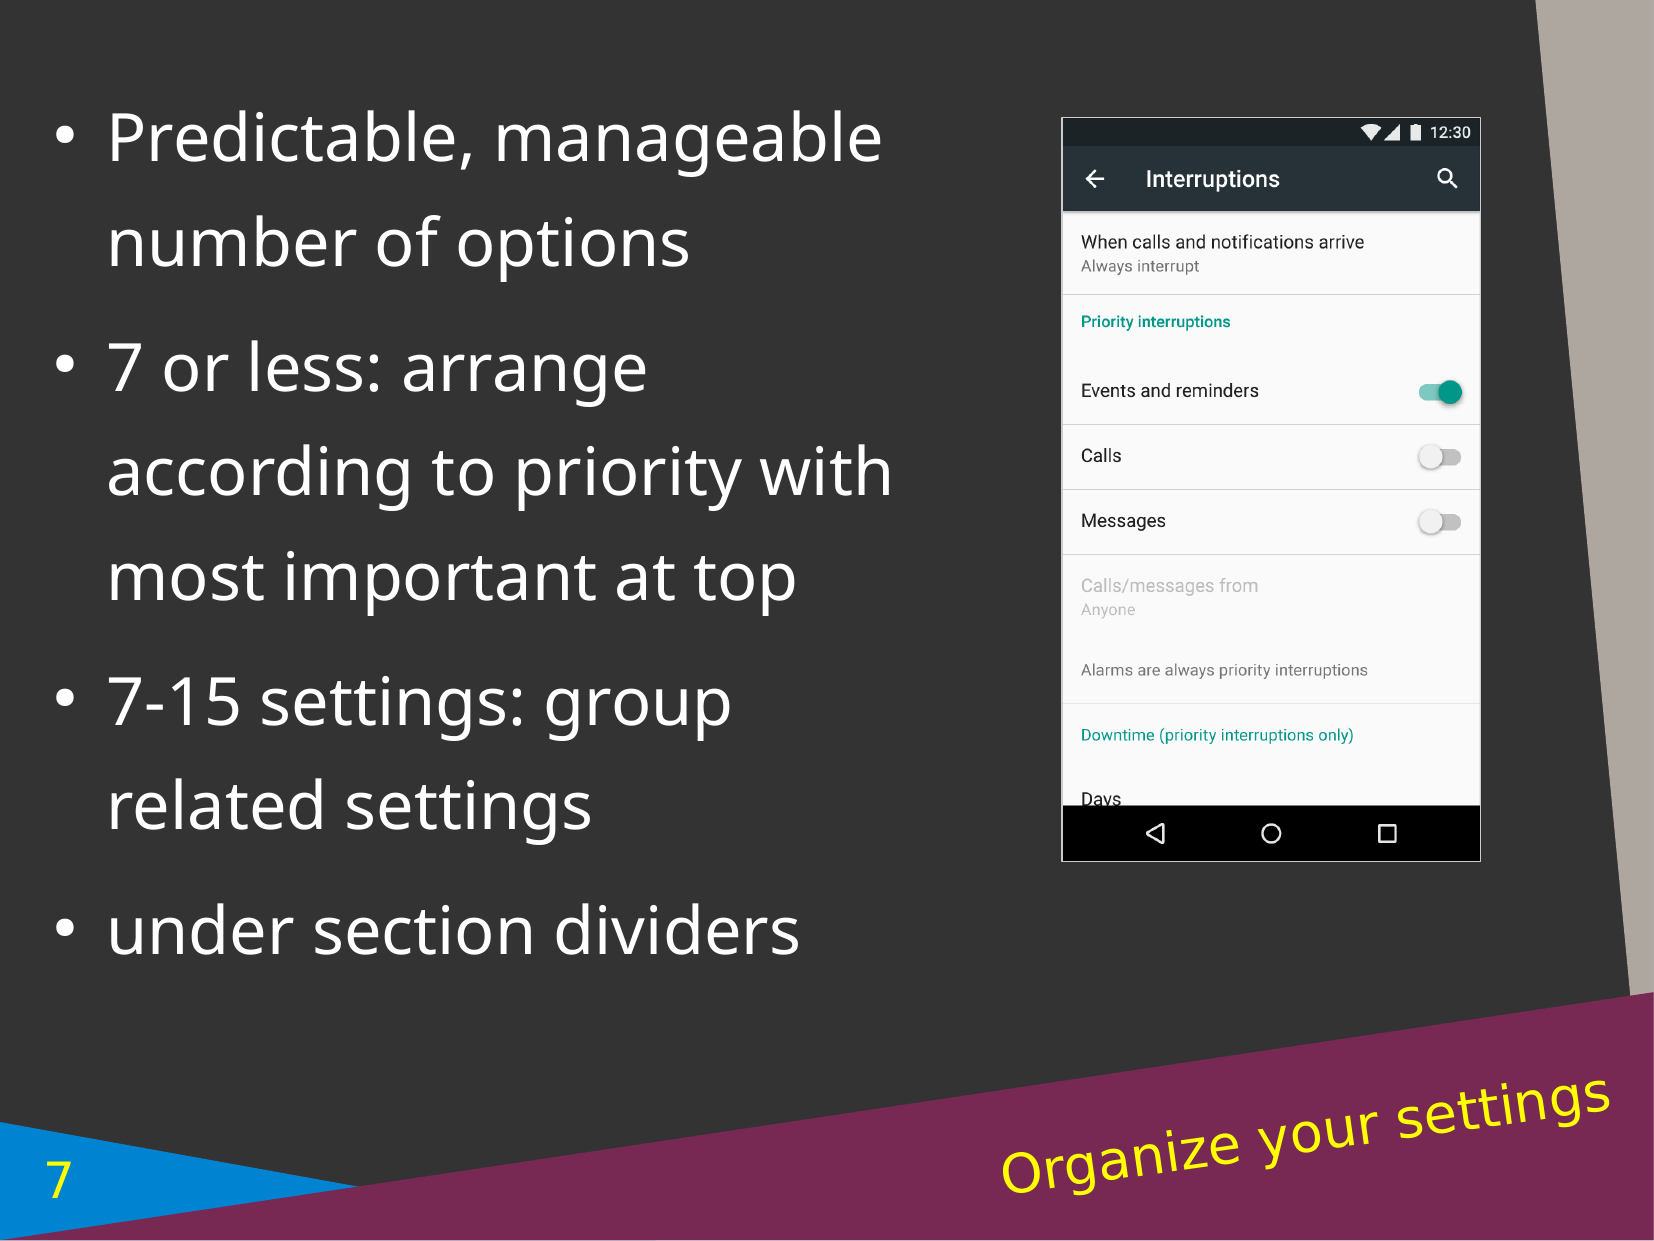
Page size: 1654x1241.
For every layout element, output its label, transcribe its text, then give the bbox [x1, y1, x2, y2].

picture [1062, 118, 1480, 861]
list Predictable, manageable number of options 7 or less: arrange according to priority with most important at top 7-15 settings: group related settings under section dividers [35, 59, 945, 993]
title Organize your settings [956, 995, 1654, 1241]
